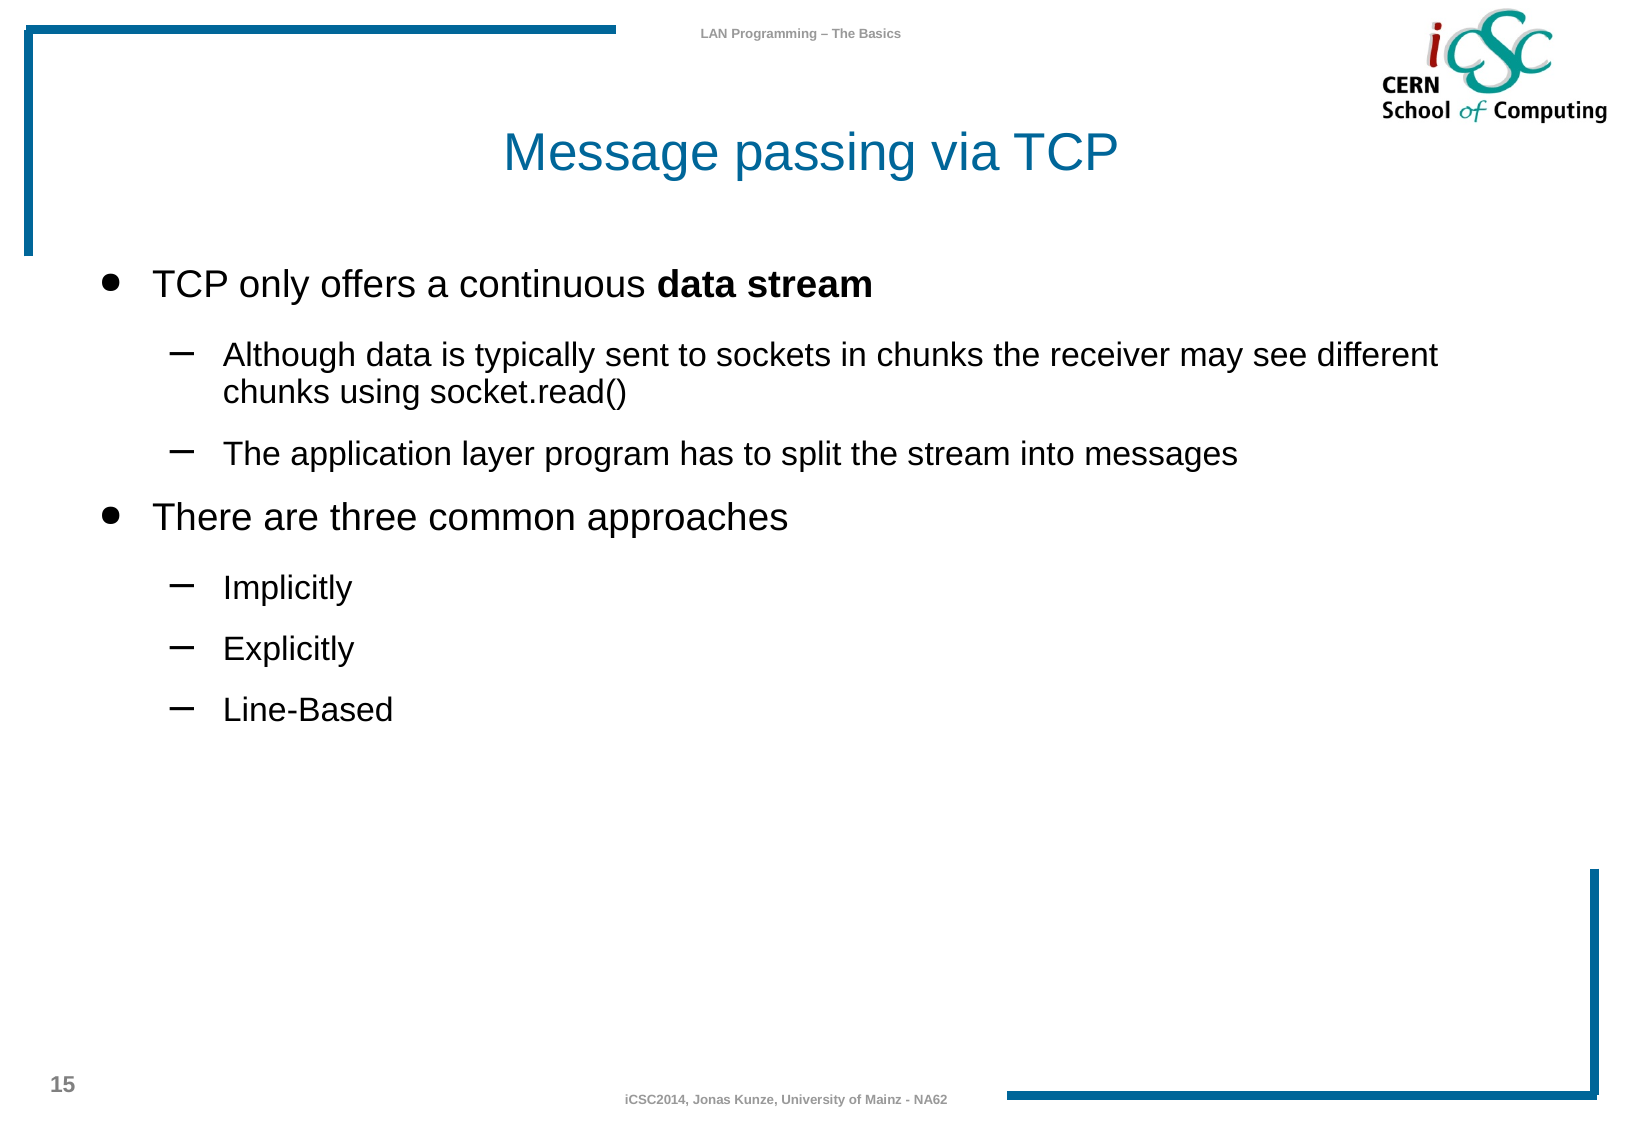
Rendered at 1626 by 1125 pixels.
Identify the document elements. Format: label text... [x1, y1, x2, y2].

list TCP only offers a continuous data stream Although data is typically sent to sockets in chunks the receiver may see different chunks using socket.read() The application layer program has to split the stream into messages There are three common approaches Implicitly Explicitly Line-Based [81, 263, 1512, 1051]
title Message passing via TCP [81, 44, 1544, 233]
picture [1381, 8, 1608, 125]
